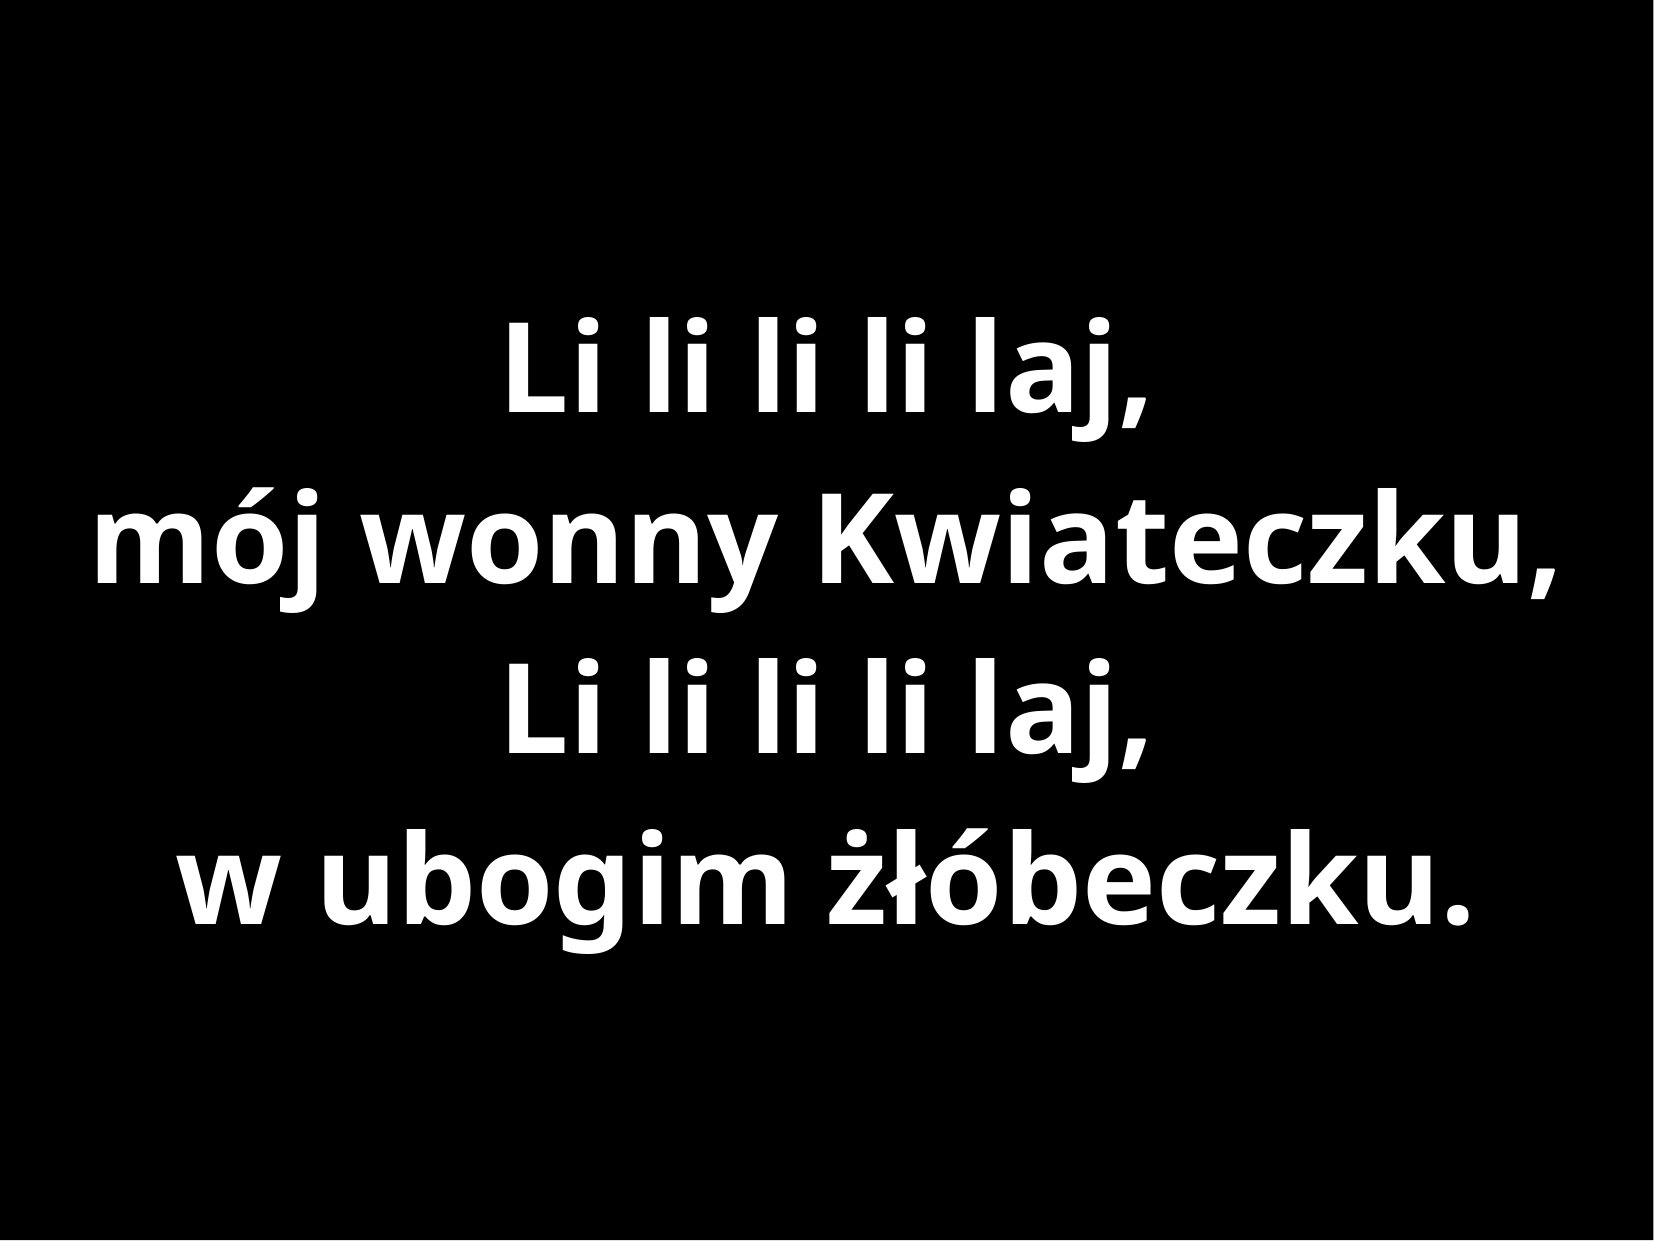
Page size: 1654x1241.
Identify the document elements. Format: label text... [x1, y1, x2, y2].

title Li li li li laj, mój wonny Kwiateczku, Li li li li laj, w ubogim żłóbeczku. [0, 0, 1654, 1241]
